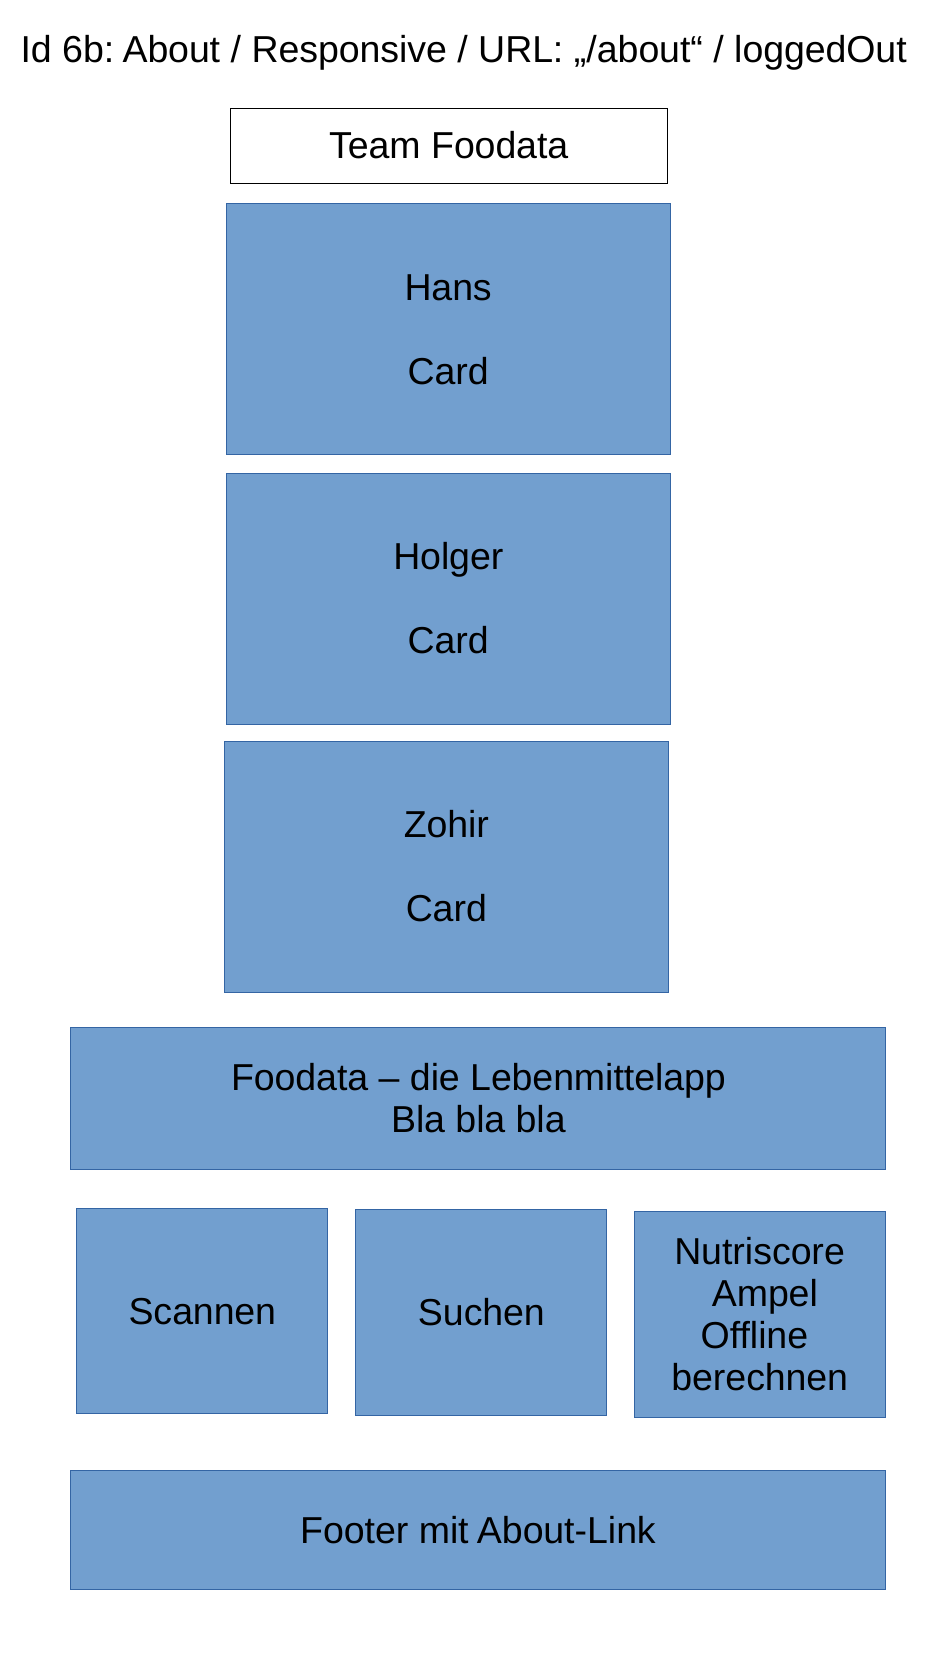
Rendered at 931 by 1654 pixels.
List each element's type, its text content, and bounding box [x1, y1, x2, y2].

text_box Nutriscore Ampel Offline berechnen [634, 1211, 886, 1418]
text_box Scannen [76, 1208, 328, 1414]
text_box Holger Card [226, 473, 671, 725]
text_box Zohir Card [224, 741, 669, 993]
text_box Footer mit About-Link [70, 1470, 886, 1590]
text_box Team Foodata [230, 108, 668, 184]
text_box Id 6b: About / Responsive / URL: „/about“ / loggedOut [5, 21, 931, 79]
text_box Foodata – die Lebenmittelapp Bla bla bla [70, 1027, 886, 1170]
text_box Suchen [355, 1209, 607, 1416]
text_box Hans Card [226, 203, 671, 455]
